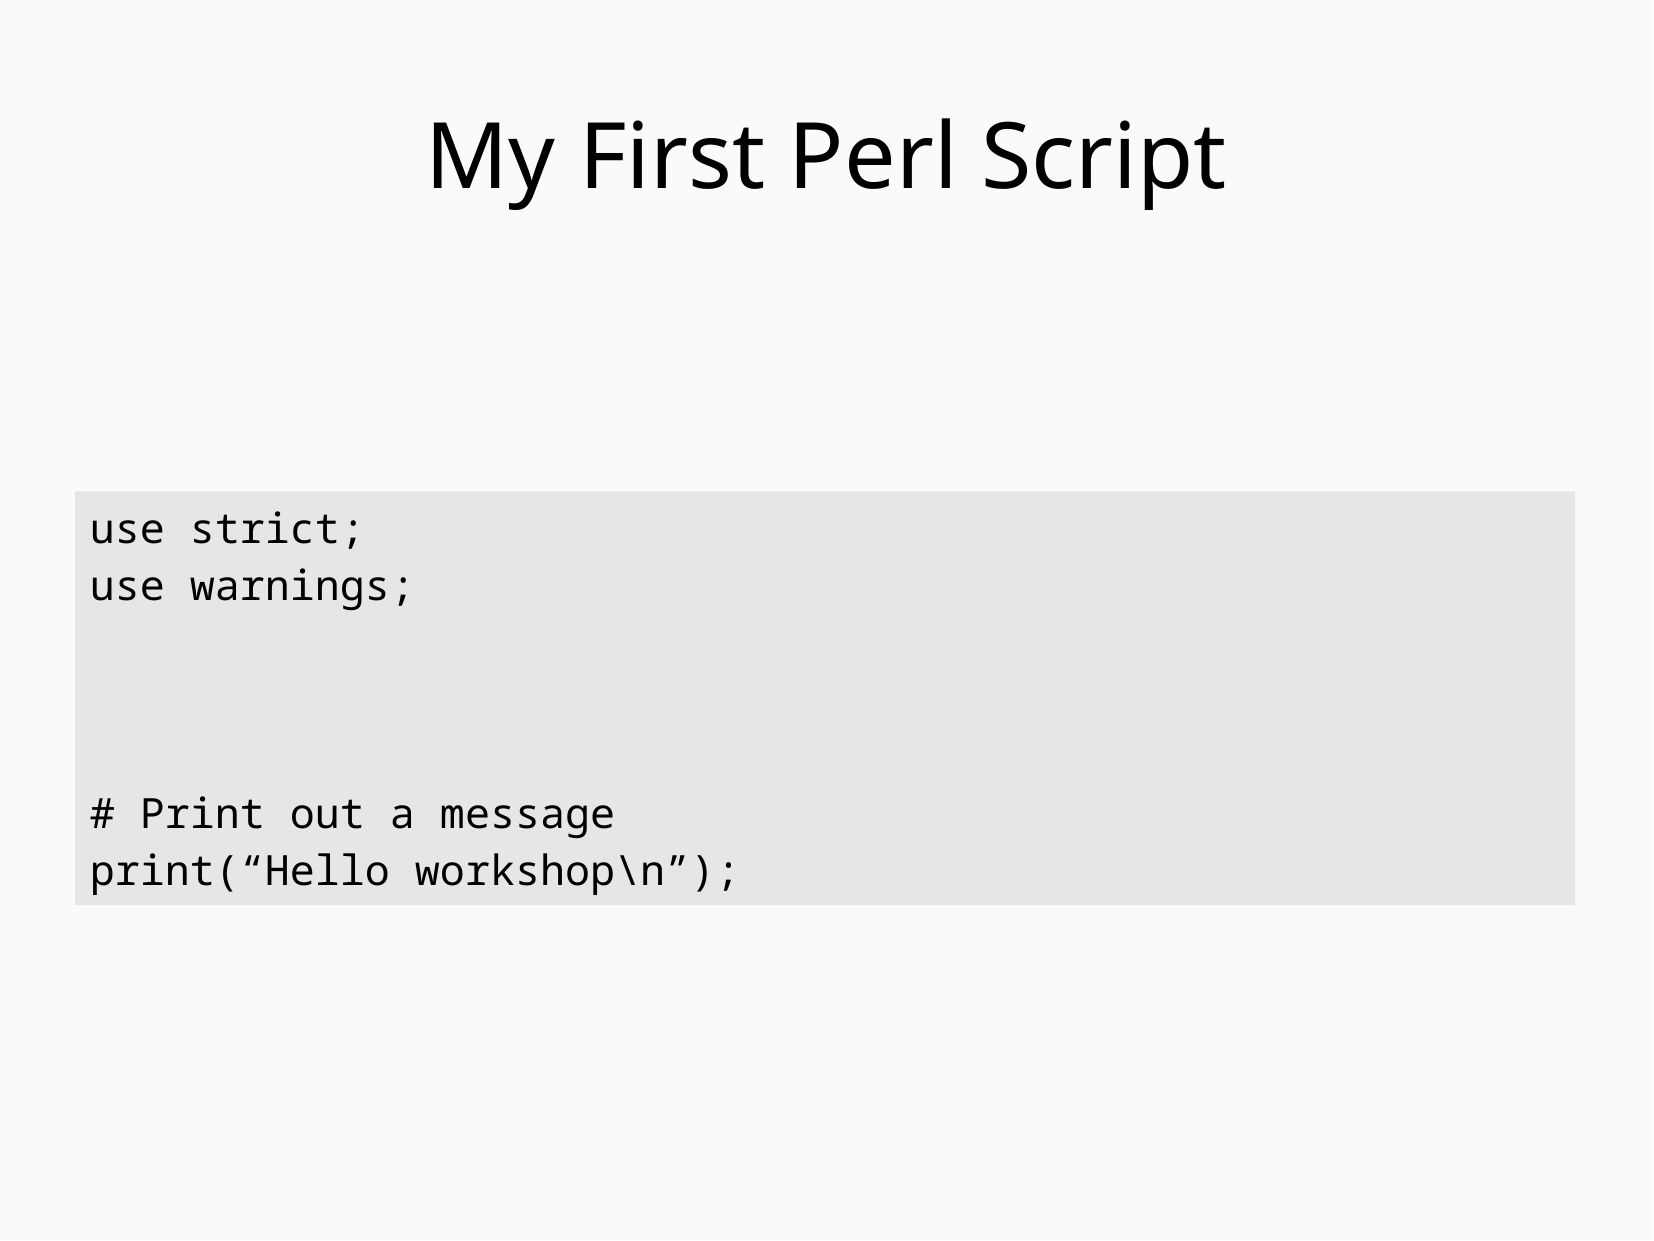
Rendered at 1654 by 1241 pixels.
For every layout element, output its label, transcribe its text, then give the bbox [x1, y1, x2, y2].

text_box use strict; use warnings; # Print out a message print(“Hello workshop\n”); [75, 491, 1576, 846]
title My First Perl Script [82, 49, 1571, 257]
